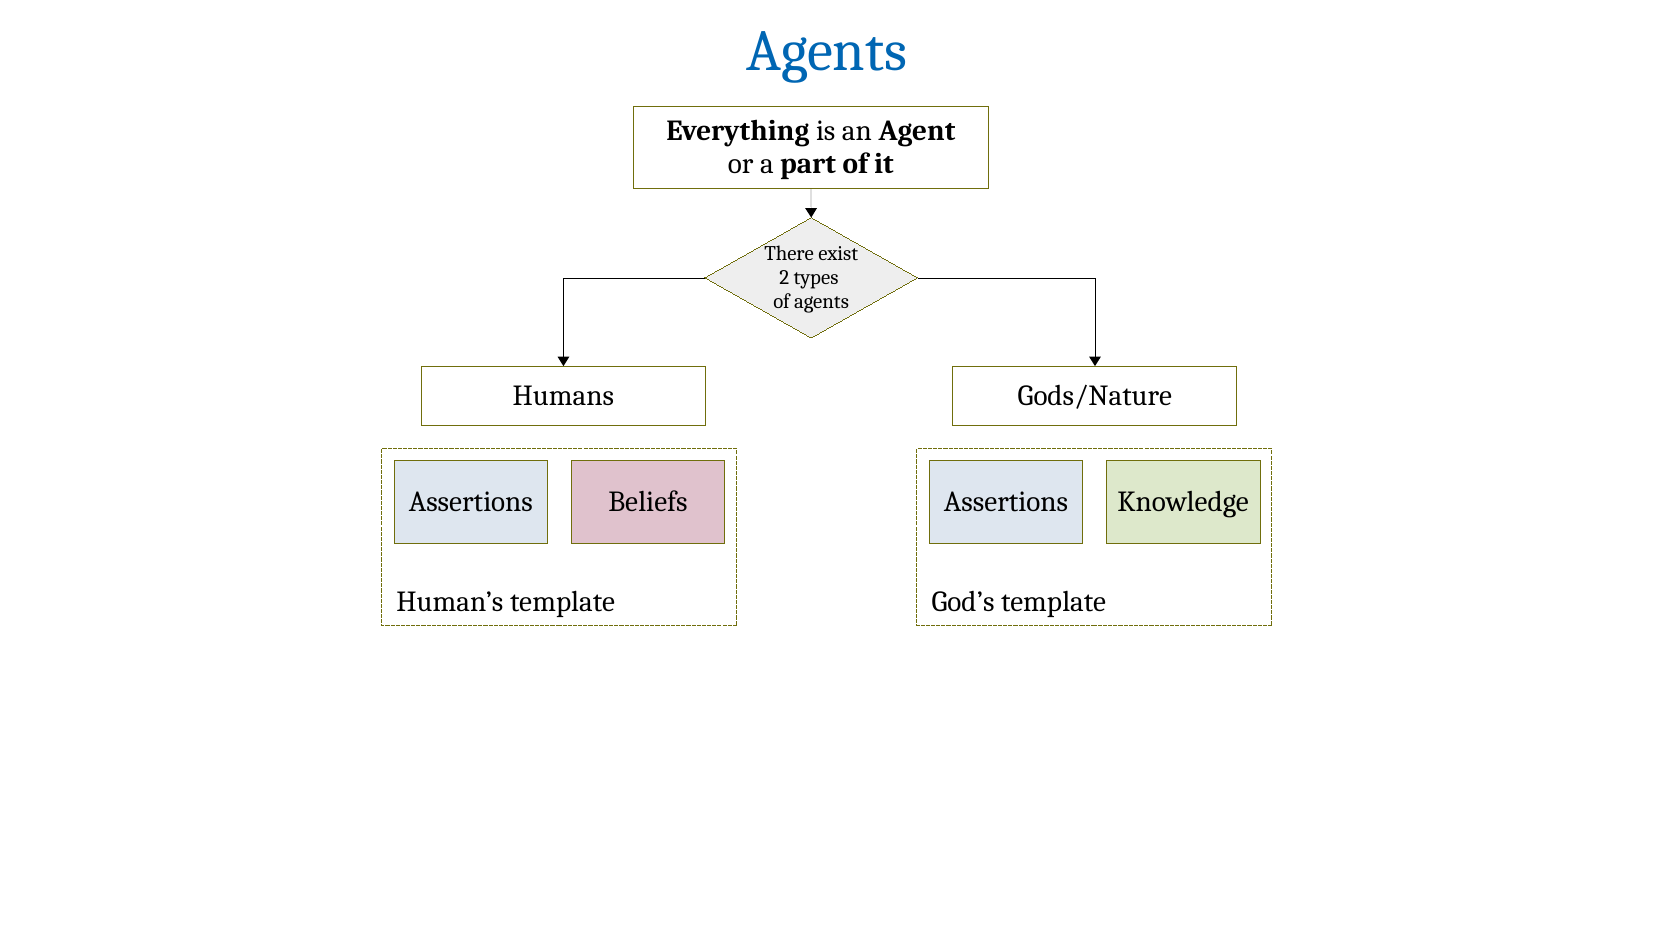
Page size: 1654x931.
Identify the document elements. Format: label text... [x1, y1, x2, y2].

text_box Knowledge [1106, 460, 1261, 544]
text_box Assertions [929, 460, 1083, 544]
text_box Gods/Nature [952, 366, 1237, 426]
text_box Agents [722, 10, 932, 94]
text_box God’s template [916, 448, 1272, 626]
text_box Assertions [394, 460, 548, 544]
text_box There exist 2 types of agents [704, 217, 918, 338]
text_box Everything is an Agent or a part of it [633, 106, 989, 189]
text_box Humans [421, 366, 706, 426]
text_box Beliefs [571, 460, 725, 544]
text_box Human’s template [381, 448, 737, 626]
